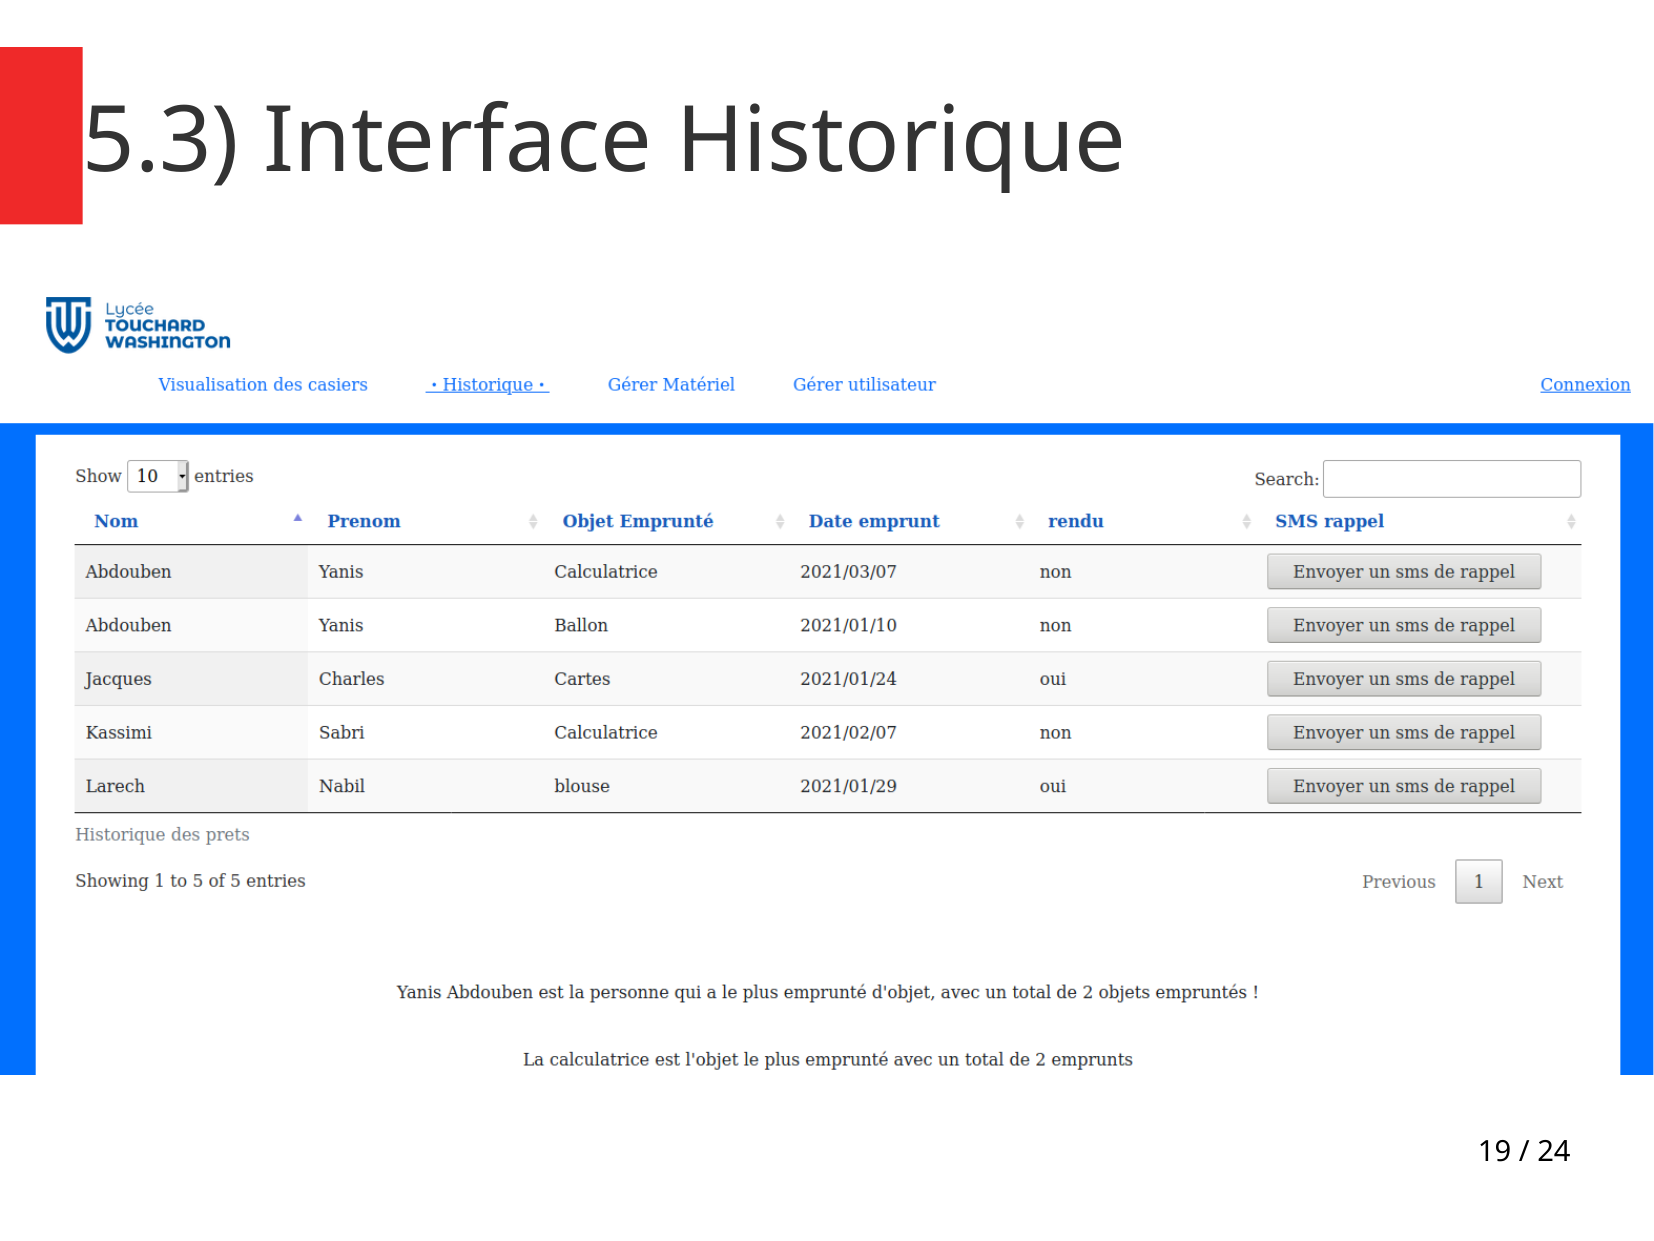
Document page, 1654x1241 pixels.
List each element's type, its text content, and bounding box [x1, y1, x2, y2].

picture [0, 275, 1654, 1075]
title 5.3) Interface Historique [82, 47, 1654, 225]
